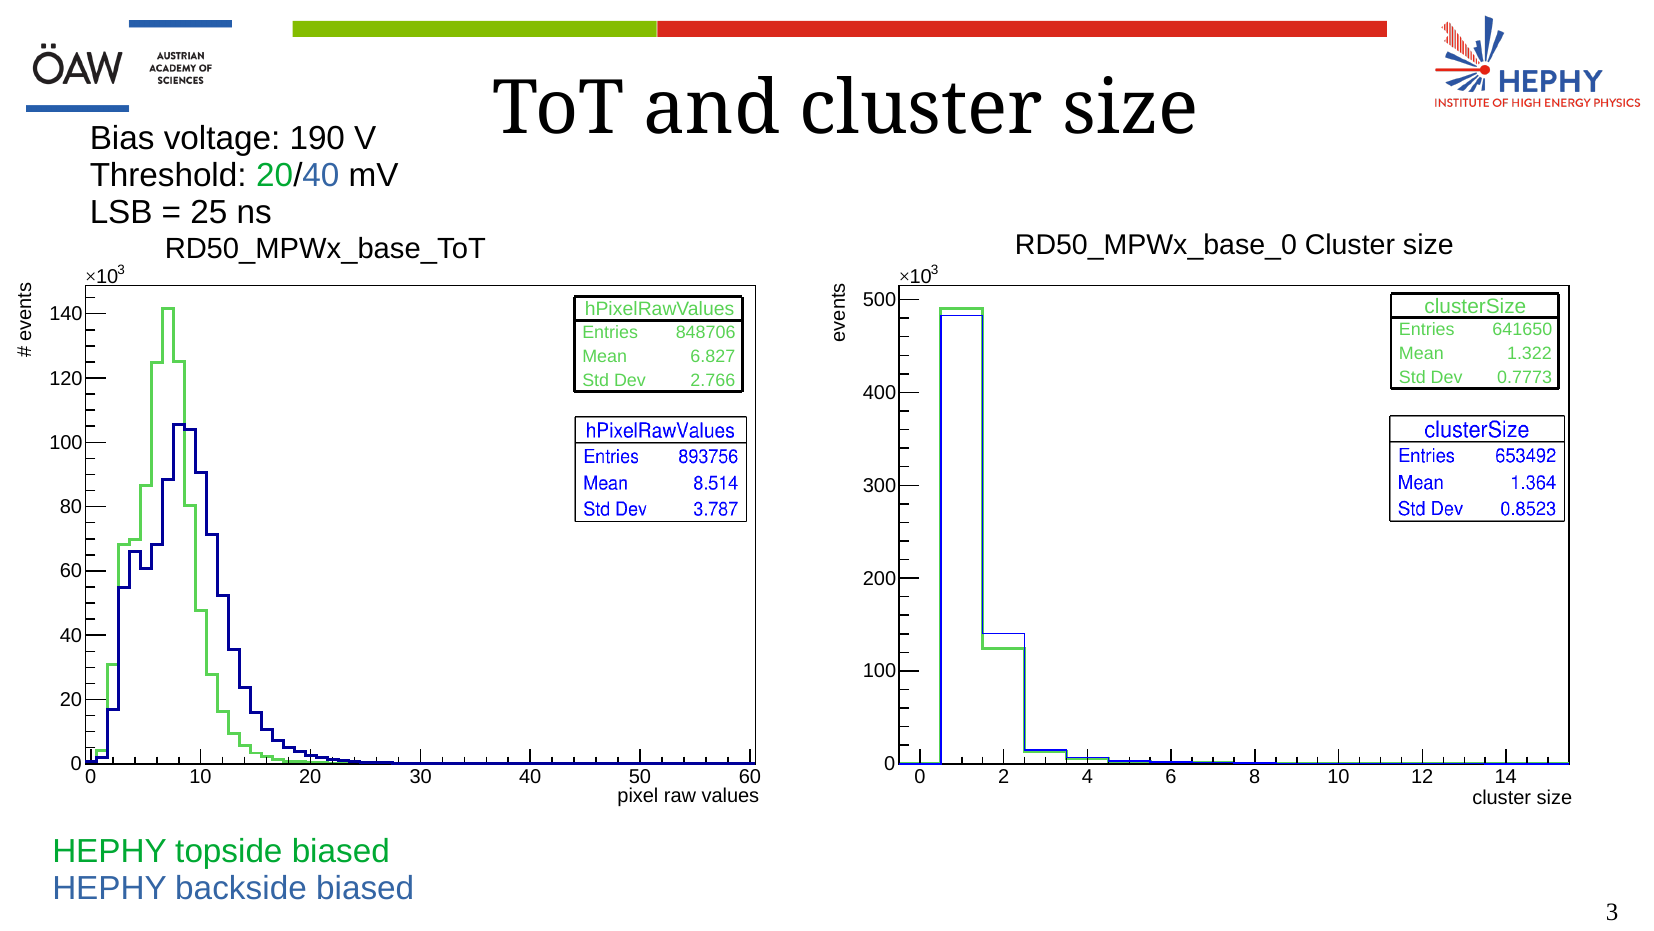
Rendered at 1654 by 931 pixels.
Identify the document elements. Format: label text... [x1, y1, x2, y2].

text_box RD50_MPWx_base_ToT [150, 225, 563, 273]
text_box HEPHY topside biased HEPHY backside biased [37, 825, 638, 914]
text_box Bias voltage: 190 V Threshold: 20/40 mV LSB = 25 ns [75, 112, 488, 239]
picture [1430, 12, 1642, 109]
list ToT and cluster size [298, 64, 1395, 155]
picture [0, 225, 1654, 826]
picture [26, 20, 232, 112]
